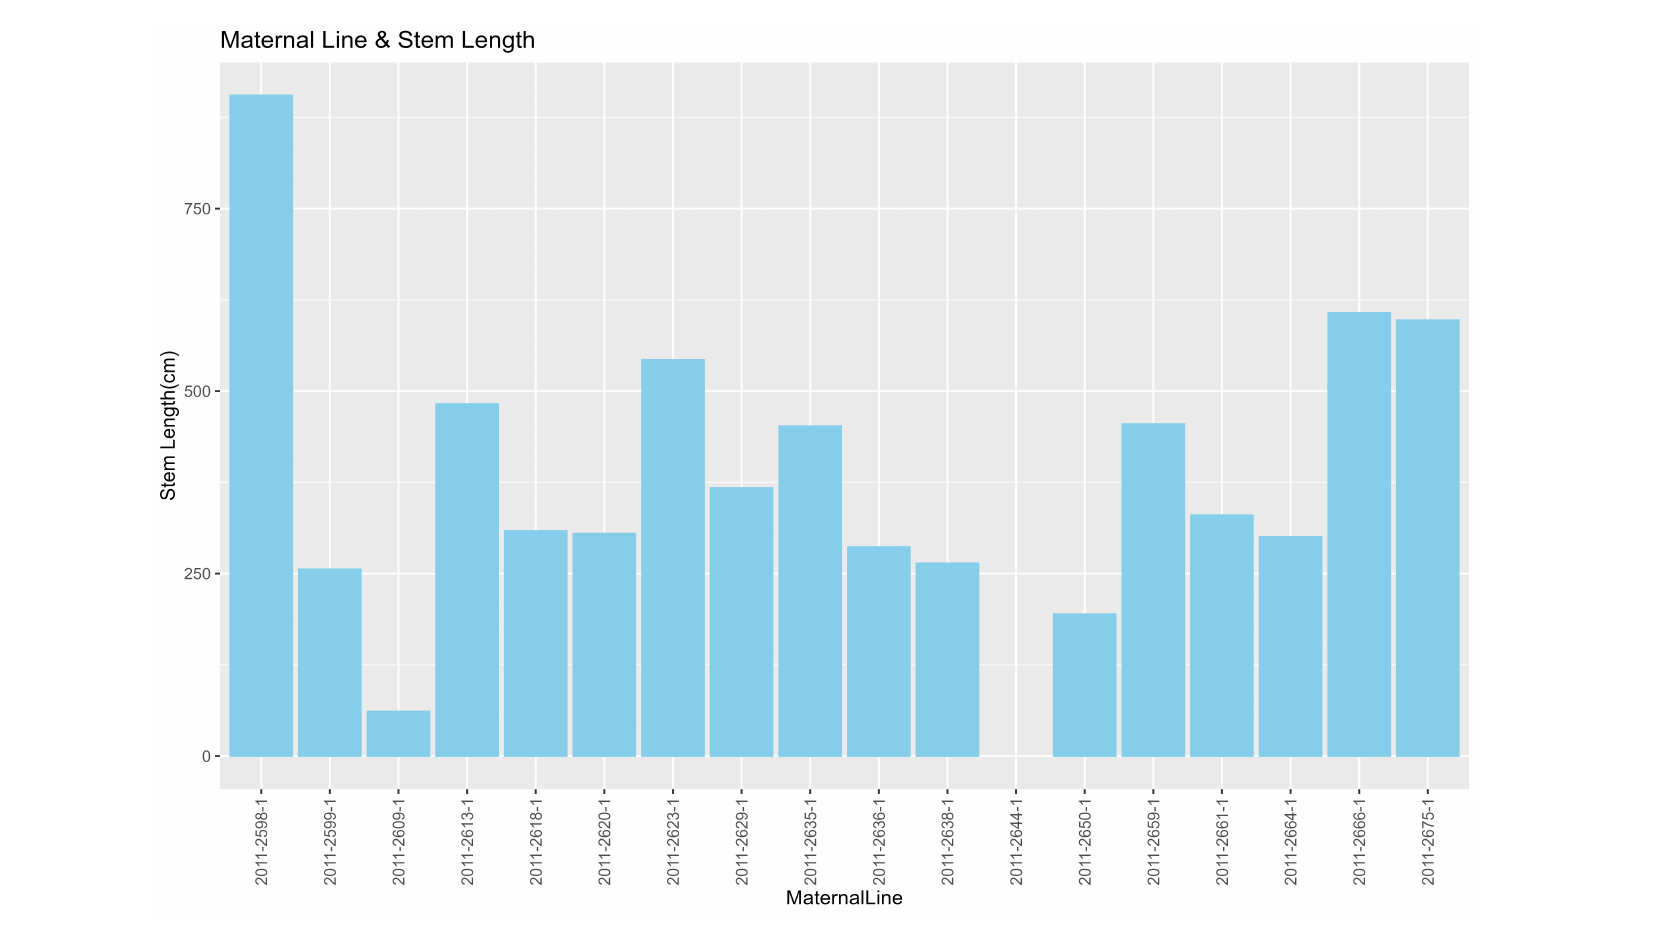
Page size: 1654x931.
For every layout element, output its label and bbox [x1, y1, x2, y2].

picture [150, 21, 1479, 918]
